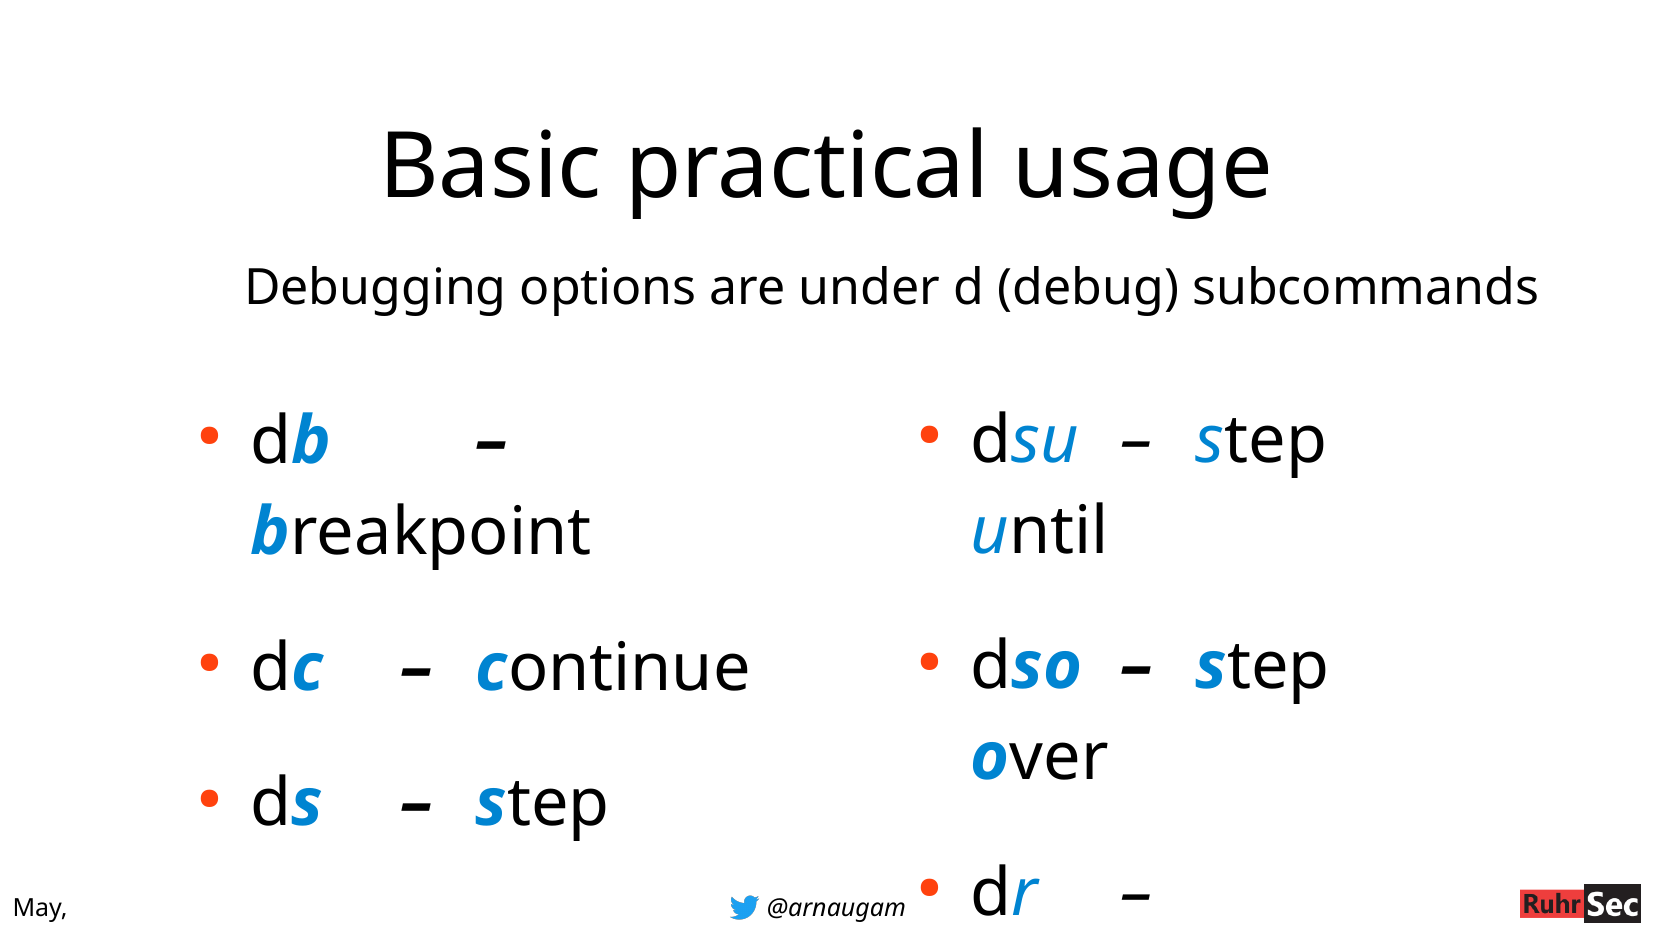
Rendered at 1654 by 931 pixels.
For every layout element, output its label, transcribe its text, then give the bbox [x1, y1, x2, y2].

picture [1520, 884, 1641, 923]
list db – breakpoint dc – continue ds – step [180, 392, 826, 798]
list dsu – step until dso – step over dr – registers [900, 391, 1471, 798]
text_box Debugging options are under d (debug) subcommands [229, 243, 1425, 319]
title Basic practical usage [82, 84, 1571, 240]
picture [721, 884, 768, 931]
